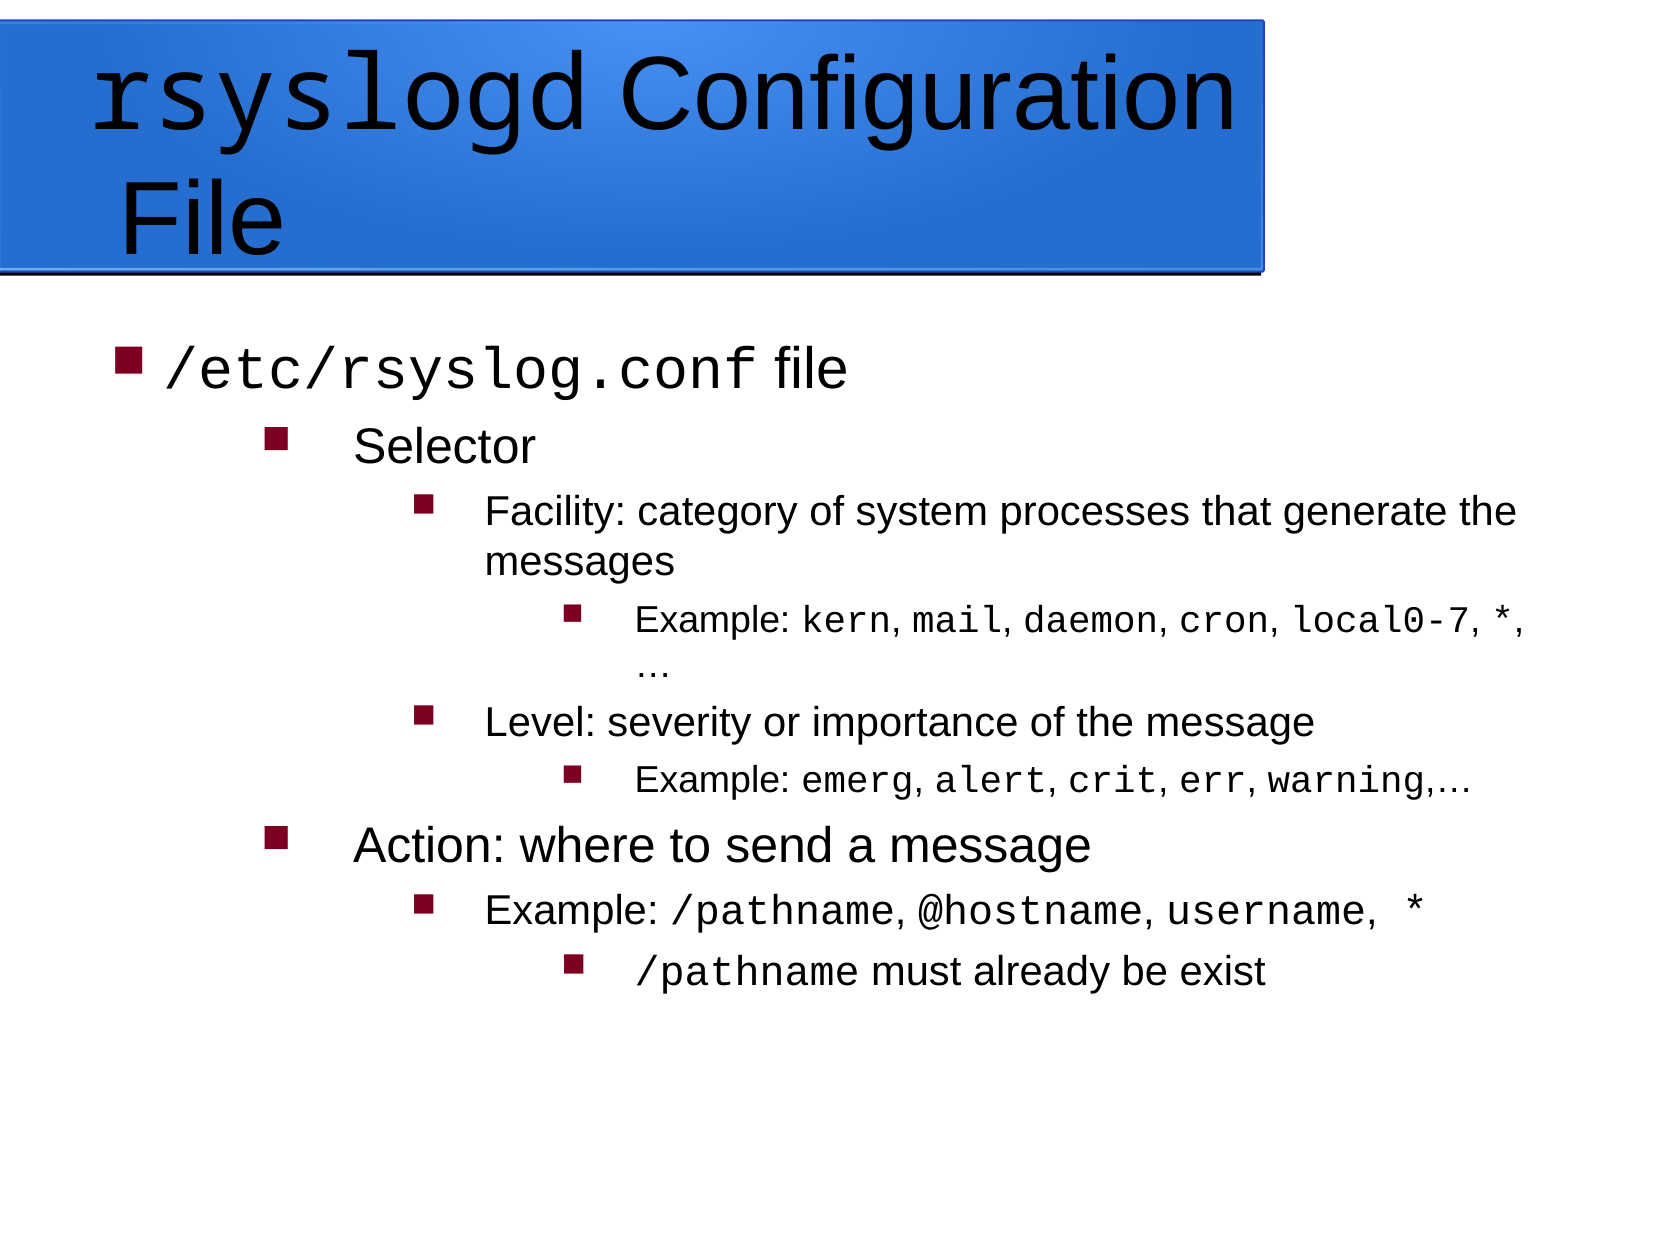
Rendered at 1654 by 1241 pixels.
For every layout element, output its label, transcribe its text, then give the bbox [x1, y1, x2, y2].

title rsyslogd Configuration File [75, 17, 1550, 226]
list /etc/rsyslog.conf file Selector Facility: category of system processes that generate the messages Example: kern, mail, daemon, cron, local0-7, *, … Level: severity or importance of the message Example: emerg, alert, crit, err, warning,… Action: where to send a message Example: /pathname, @hostname, username, * /pathname must already be exist [96, 330, 1571, 1061]
